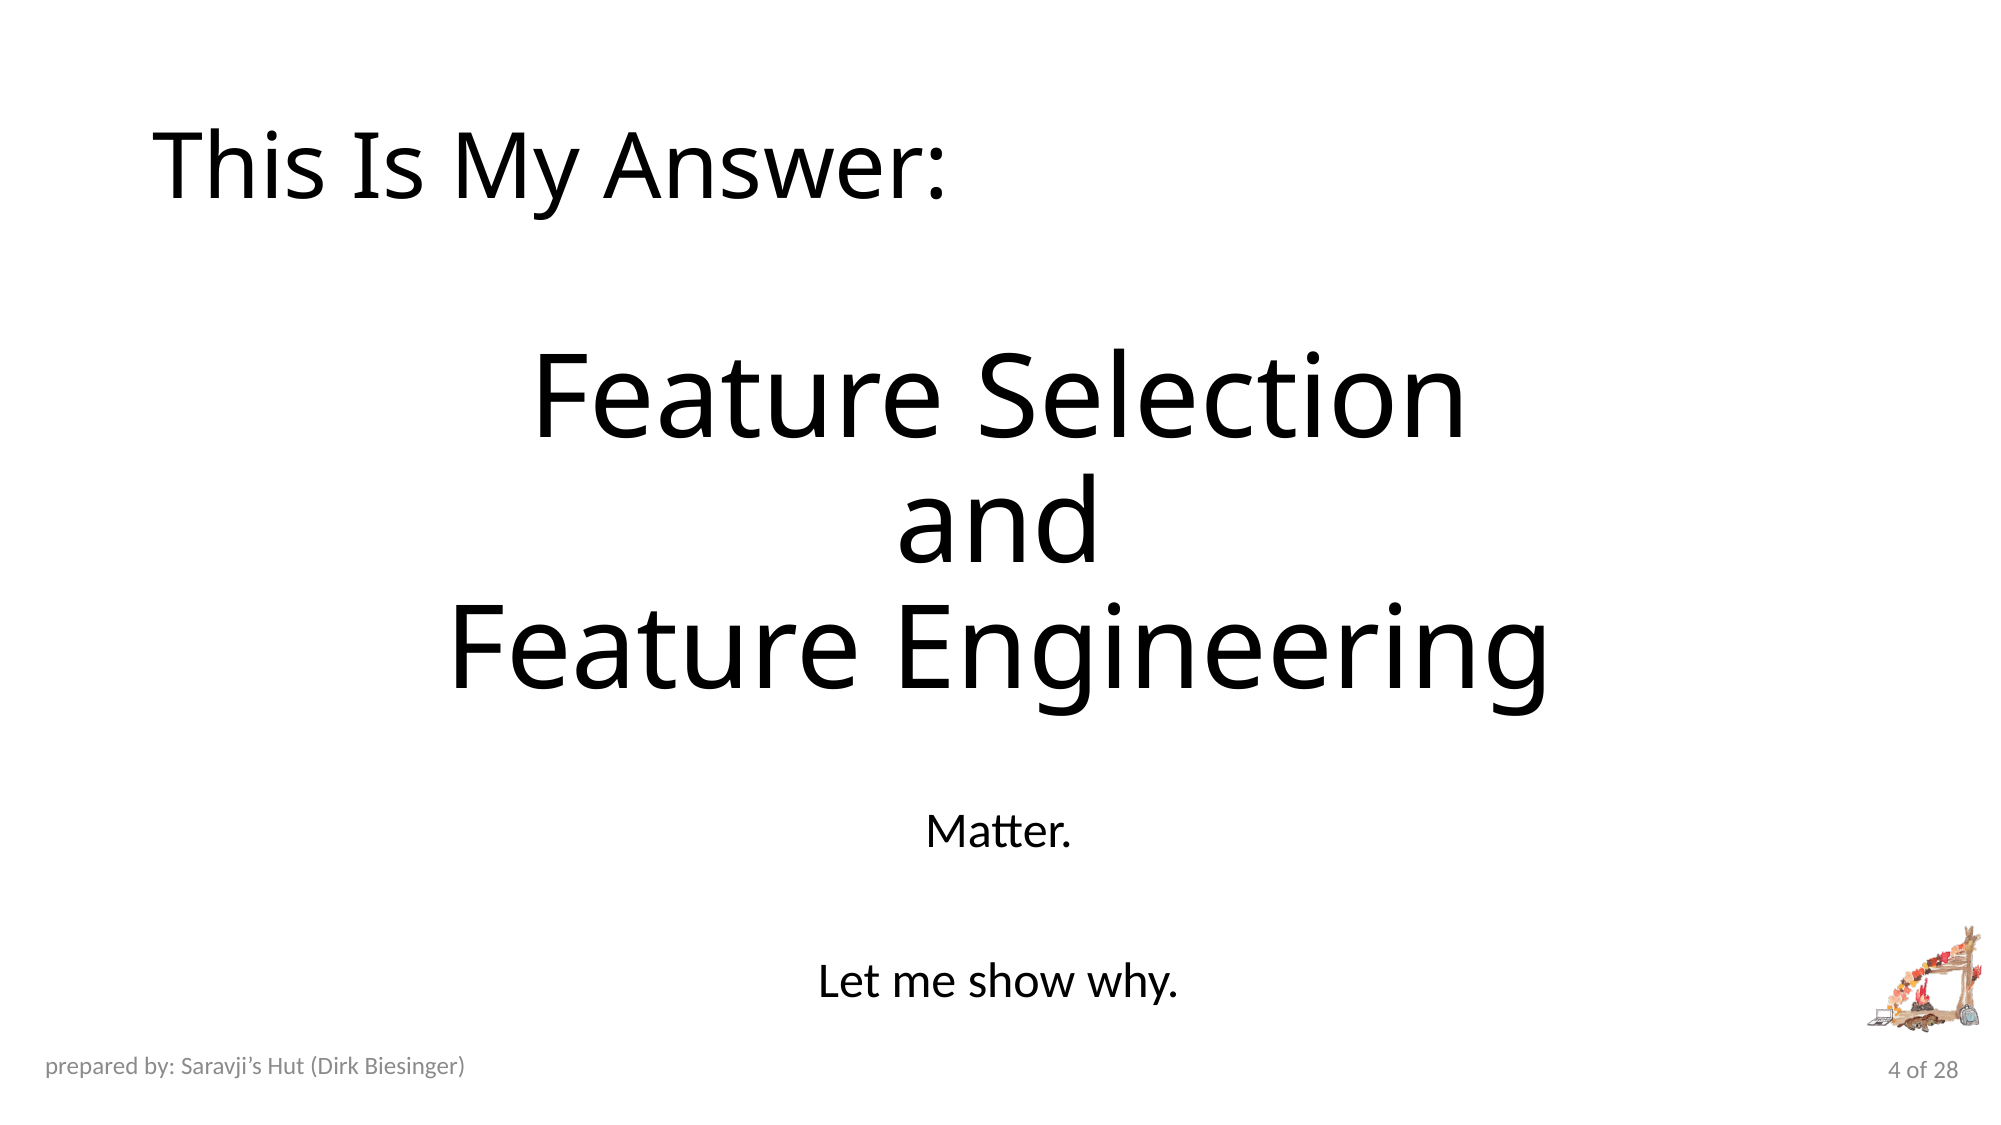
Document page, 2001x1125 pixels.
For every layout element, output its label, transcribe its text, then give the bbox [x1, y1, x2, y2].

title This Is My Answer: [137, 59, 1863, 278]
text_box Matter. Let me show why. [248, 796, 1749, 1069]
picture [1853, 908, 1996, 1050]
title Feature Selection and Feature Engineering [250, 329, 1750, 721]
